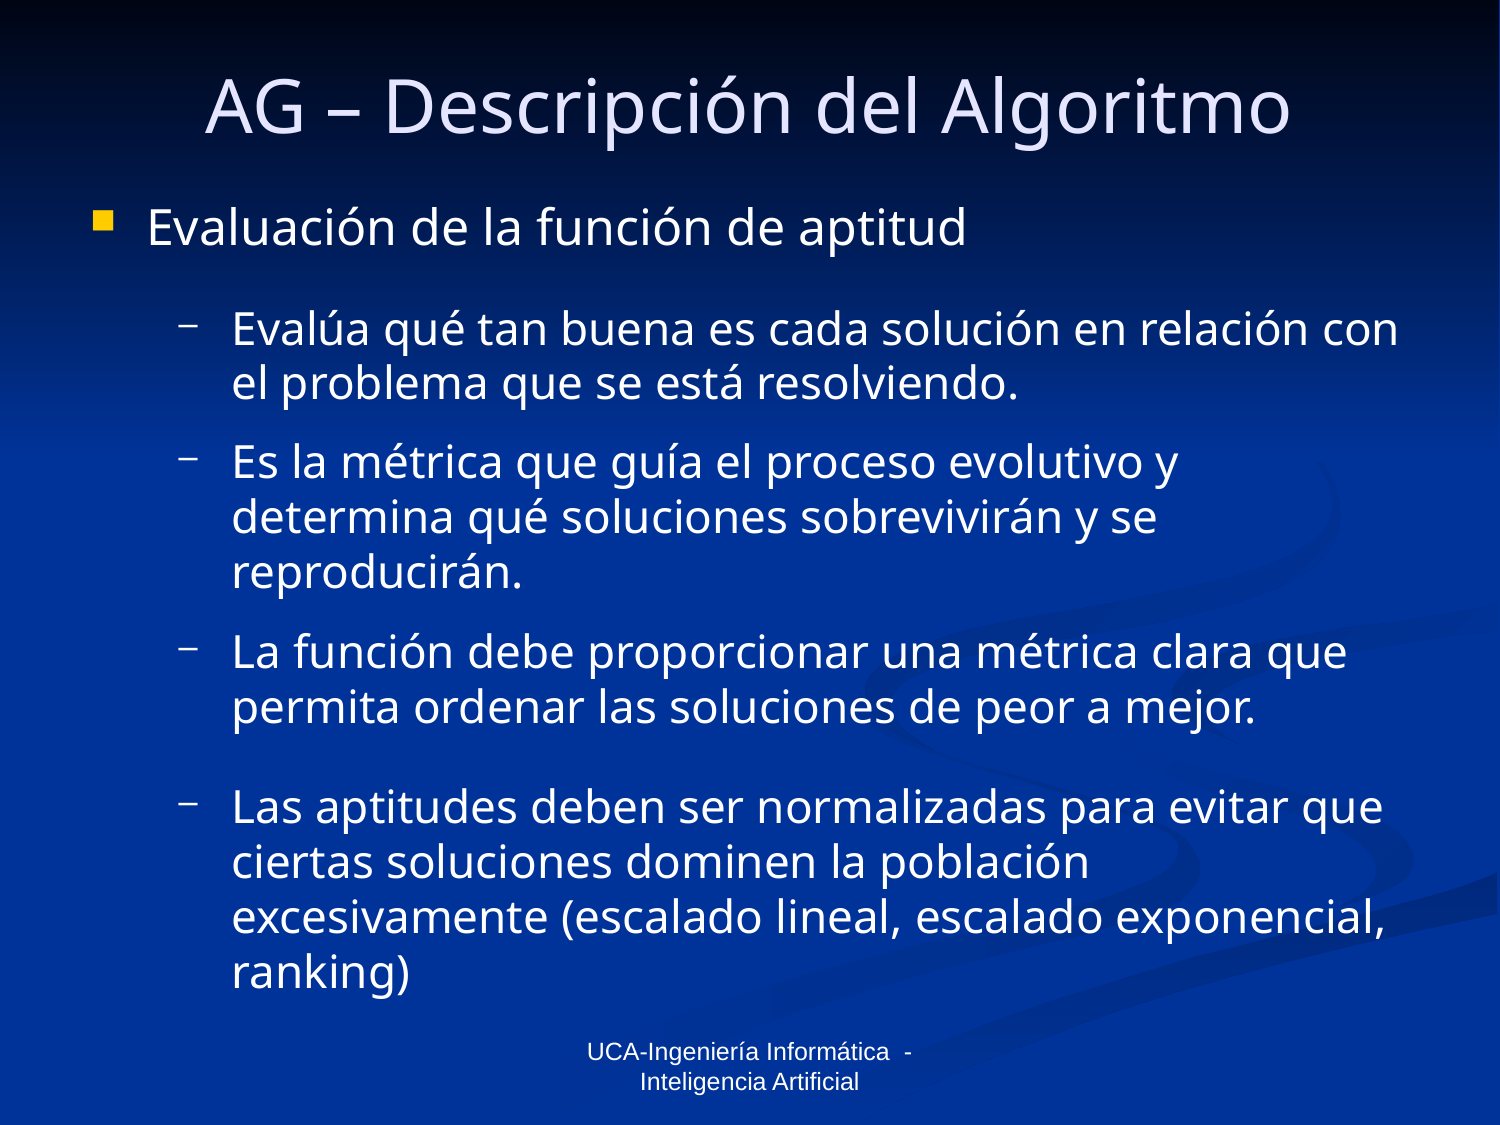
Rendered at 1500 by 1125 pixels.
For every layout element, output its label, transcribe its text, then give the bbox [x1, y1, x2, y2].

title AG – Descripción del Algoritmo [75, 45, 1425, 163]
footer UCA-Ingeniería Informática - Inteligencia Artificial [512, 1025, 988, 1104]
list Evaluación de la función de aptitud Evalúa qué tan buena es cada solución en relación con el problema que se está resolviendo. Es la métrica que guía el proceso evolutivo y determina qué soluciones sobrevivirán y se reproducirán. La función debe proporcionar una métrica clara que permita ordenar las soluciones de peor a mejor. Las aptitudes deben ser normalizadas para evitar que ciertas soluciones dominen la población excesivamente (escalado lineal, escalado exponencial, ranking) [75, 187, 1425, 1005]
